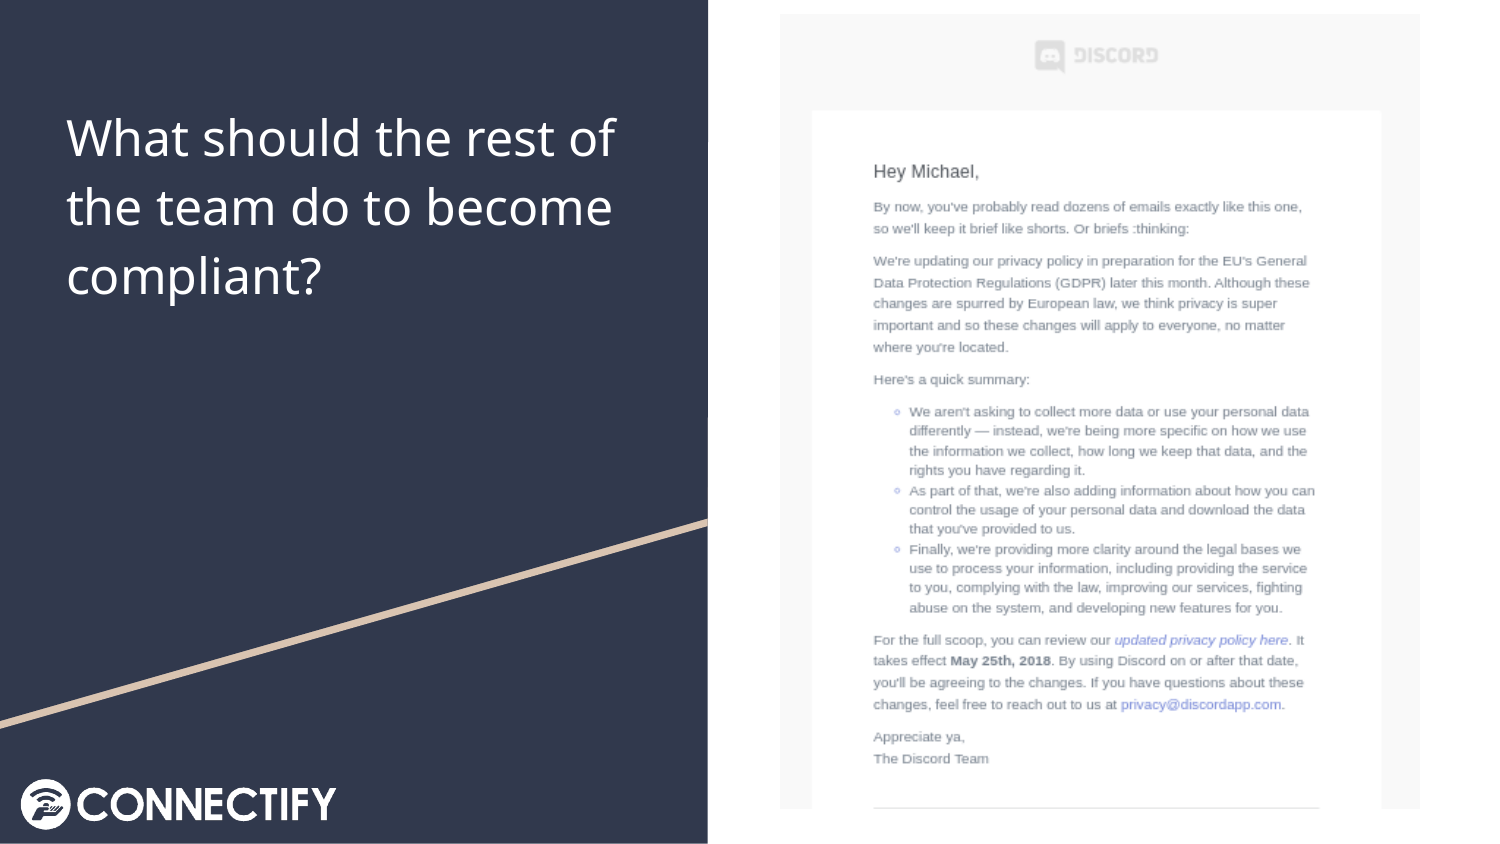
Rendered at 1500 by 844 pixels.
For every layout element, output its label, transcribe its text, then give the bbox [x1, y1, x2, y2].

title What should the rest of the team do to become compliant? [51, 82, 660, 494]
picture [13, 775, 344, 833]
picture [780, 14, 1420, 809]
